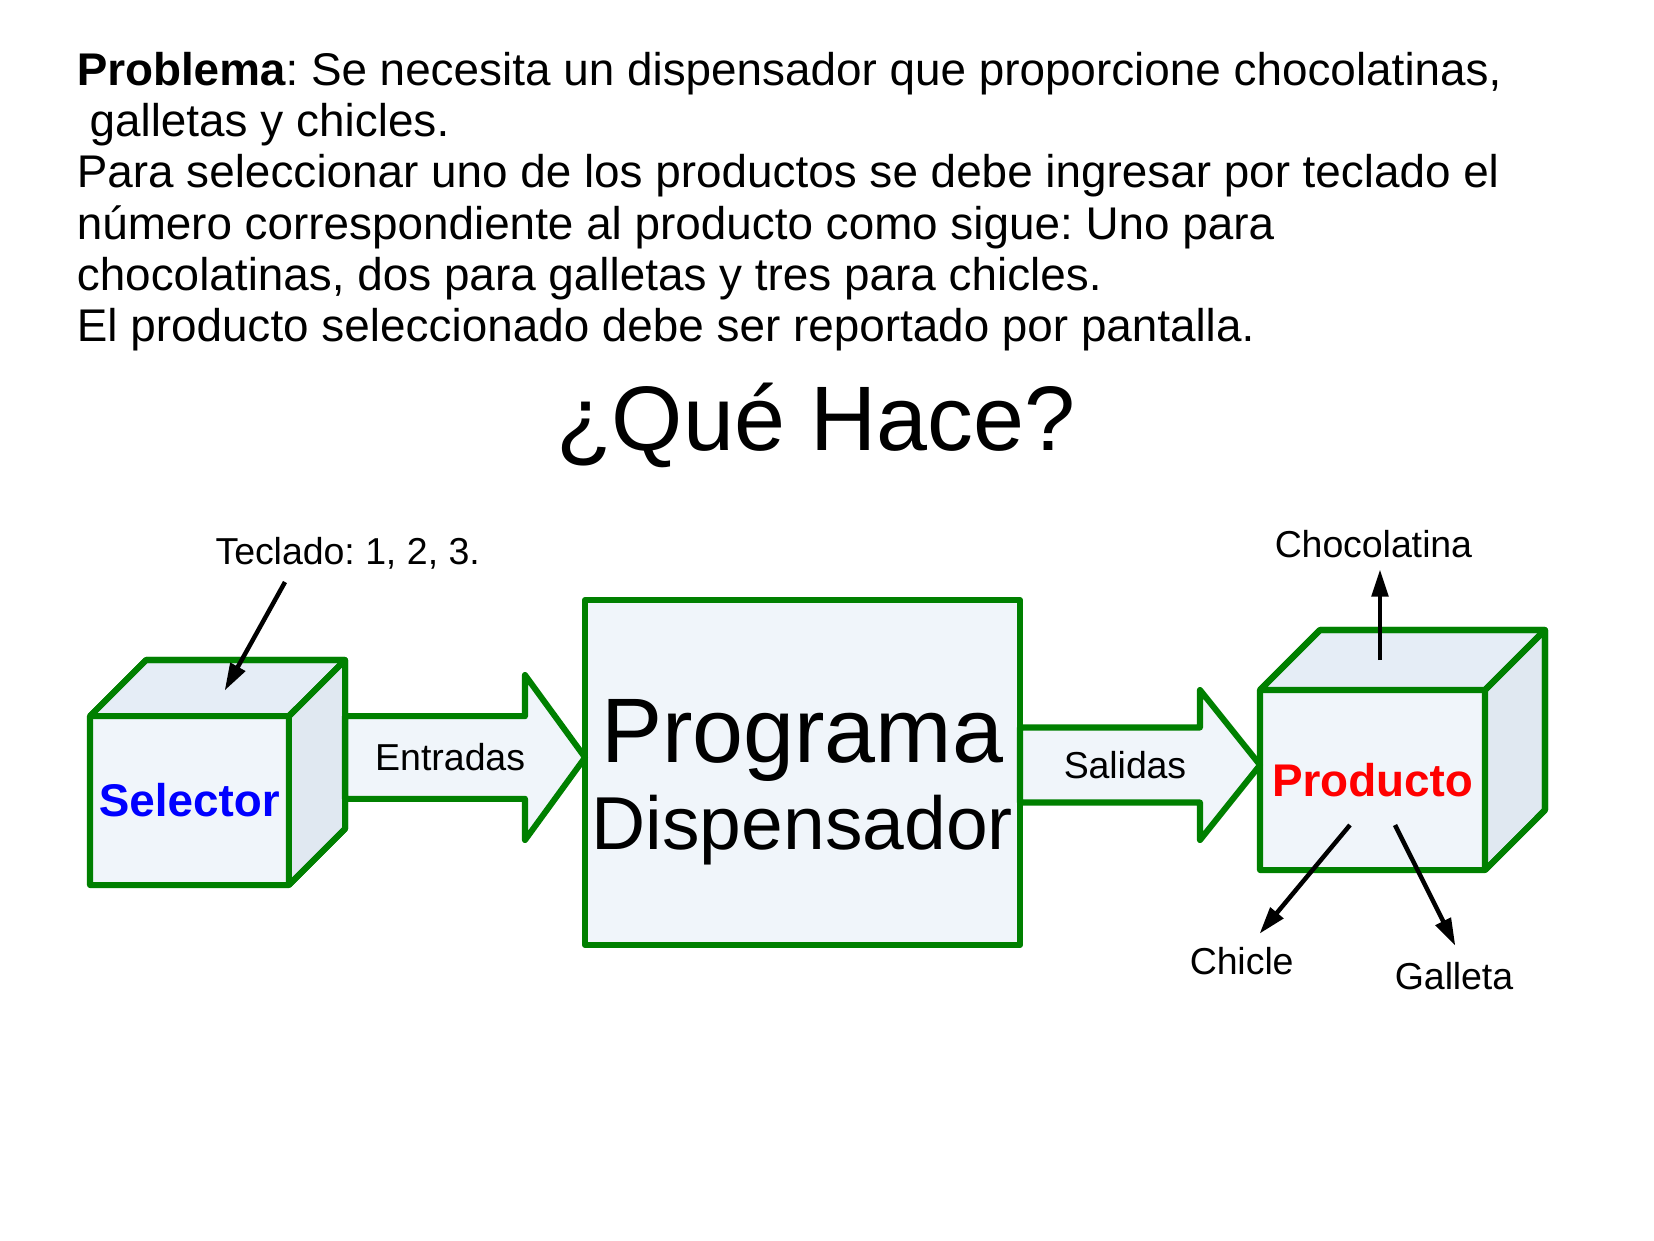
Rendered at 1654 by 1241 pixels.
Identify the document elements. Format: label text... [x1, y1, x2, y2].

text_box Teclado: 1, 2, 3. [105, 522, 496, 583]
subtitle Problema: Se necesita un dispensador que proporcione chocolatinas, galletas y chicles. Para seleccionar uno de los productos se debe ingresar por teclado el número correspondiente al producto como sigue: Uno para chocolatinas, dos para galletas y tres para chicles. El producto seleccionado debe ser reportado por pantalla. [76, 43, 1510, 352]
text_box Interno [1260, 630, 1544, 691]
text_box Salidas [1020, 690, 1260, 841]
text_box Chicle [1175, 933, 1321, 991]
text_box Salida [90, 660, 344, 717]
title ¿Qué Hace? [71, 315, 1561, 523]
text_box Chocolatina [1260, 504, 1516, 586]
text_box Programa Dispensador [585, 600, 1021, 946]
text_box Producto [1260, 691, 1485, 871]
text_box Galleta [1380, 948, 1529, 1006]
text_box Entradas [346, 675, 586, 841]
text_box Selector [90, 717, 288, 886]
